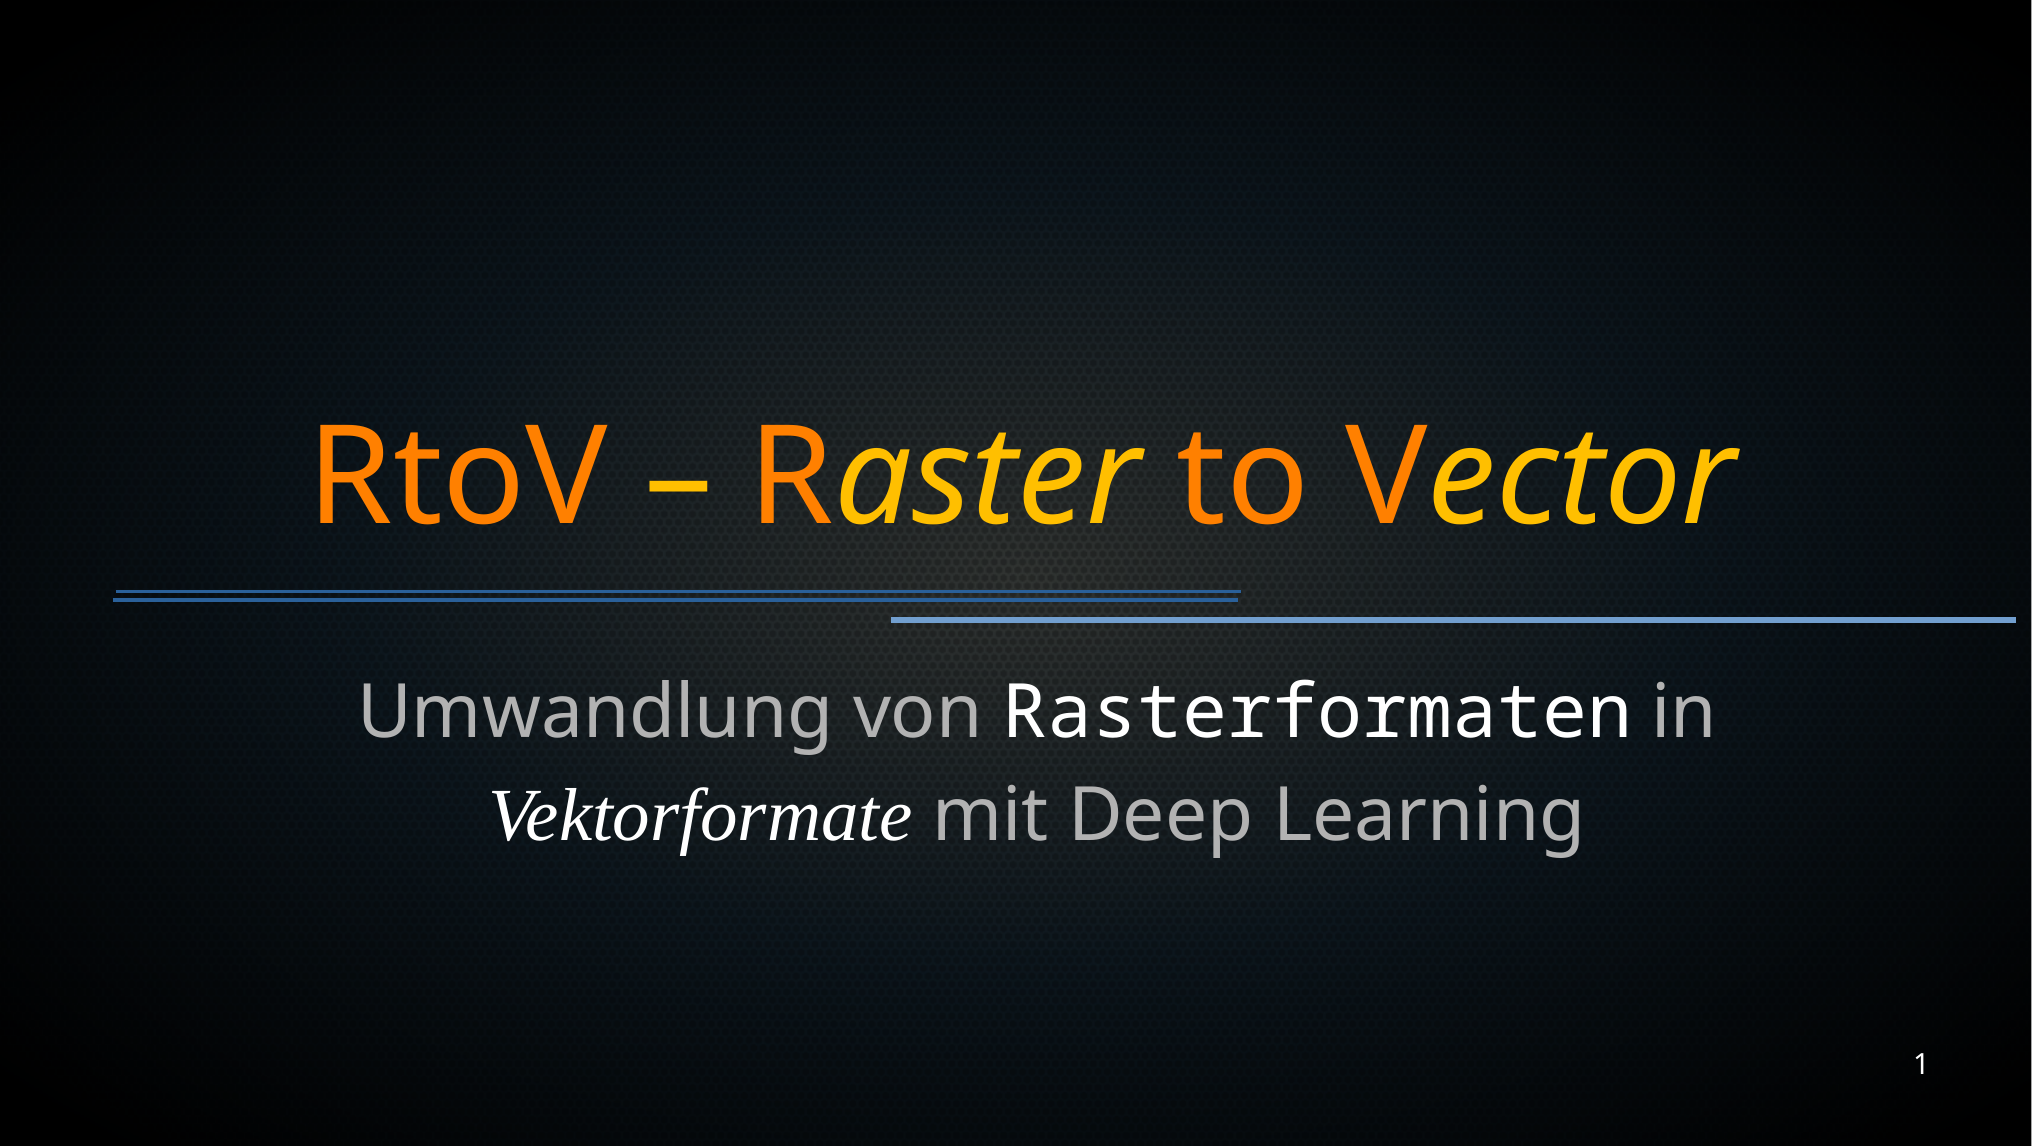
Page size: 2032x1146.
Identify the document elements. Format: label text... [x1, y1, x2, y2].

picture [0, 0, 2032, 1146]
title RtoV – Raster to Vector [208, 374, 1837, 566]
title Umwandlung von Rasterformaten in Vektorformate mit Deep Learning [203, 620, 1872, 899]
